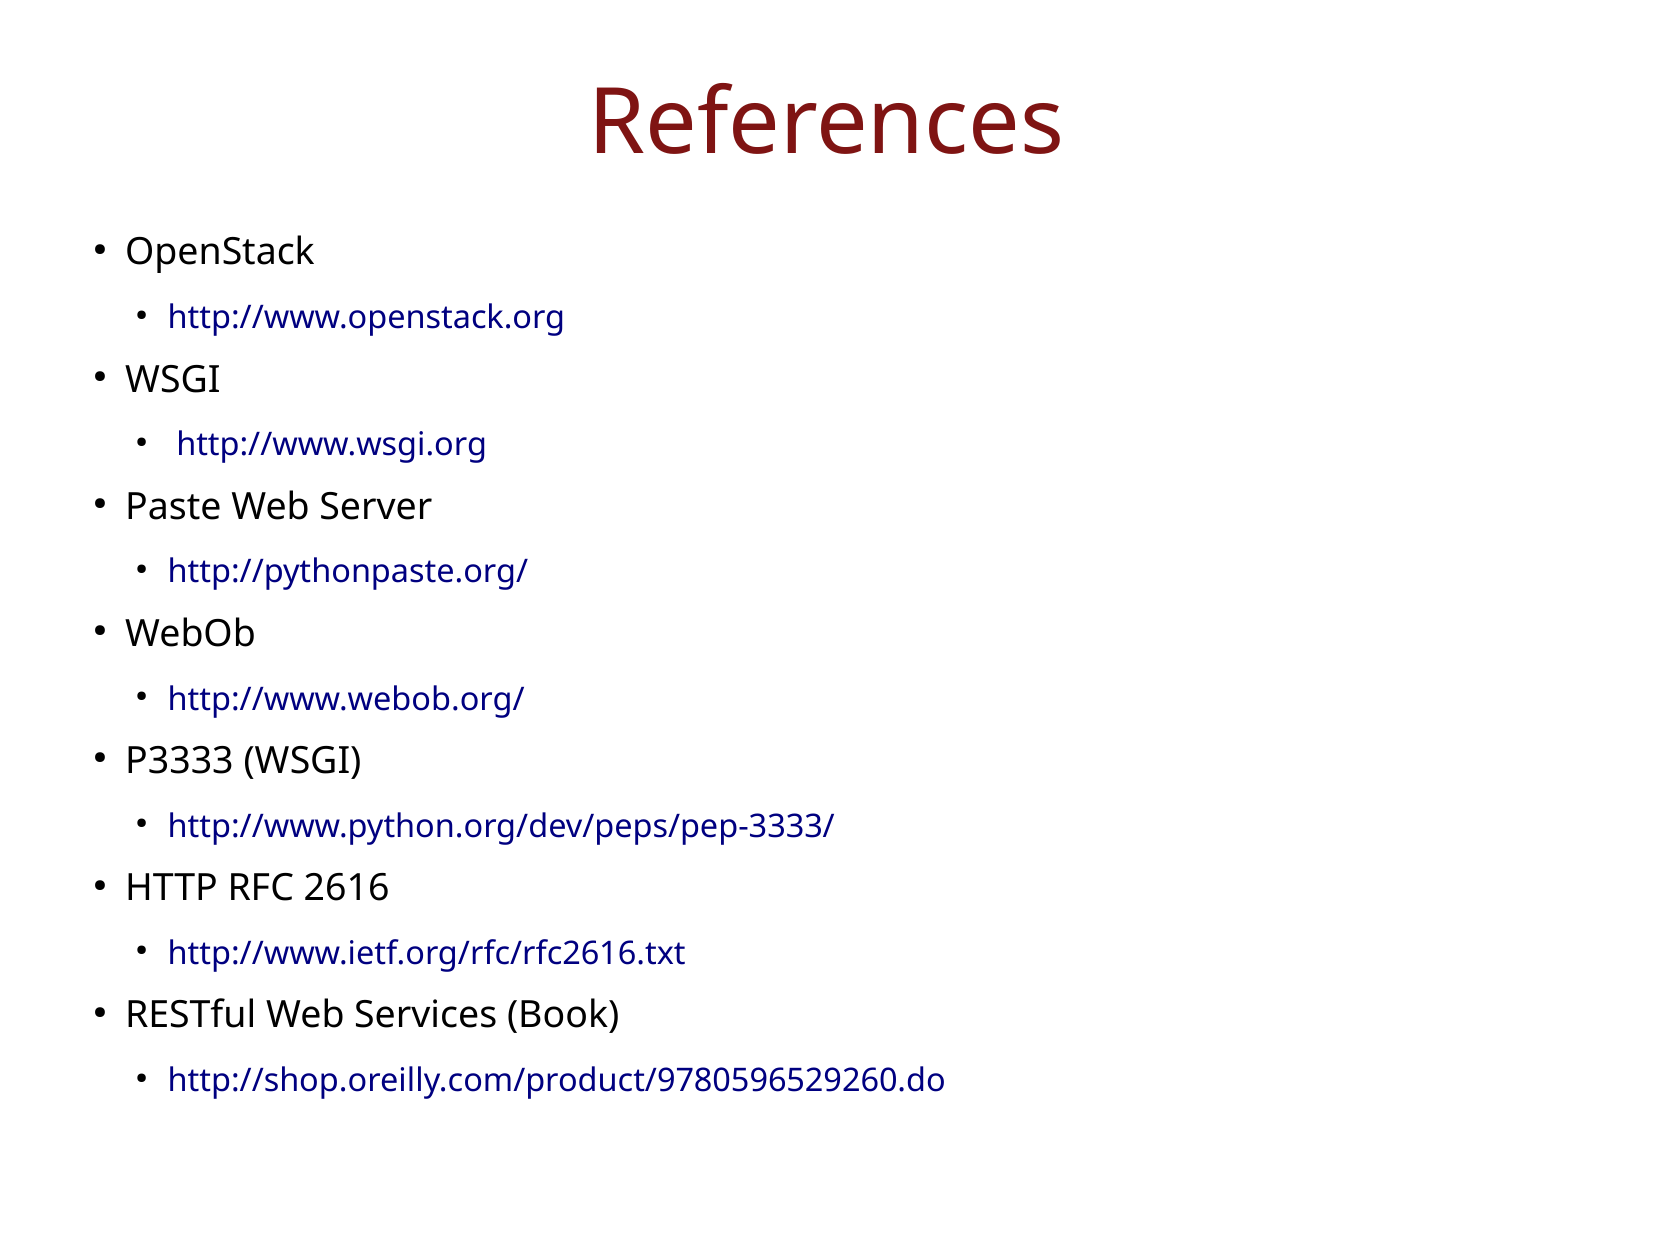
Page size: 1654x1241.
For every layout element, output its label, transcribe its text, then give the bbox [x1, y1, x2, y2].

title References [82, 56, 1571, 181]
list OpenStack http://www.openstack.org WSGI http://www.wsgi.org Paste Web Server http://pythonpaste.org/ WebOb http://www.webob.org/ P3333 (WSGI) http://www.python.org/dev/peps/pep-3333/ HTTP RFC 2616 http://www.ietf.org/rfc/rfc2616.txt RESTful Web Services (Book) http://shop.oreilly.com/product/9780596529260.do [82, 225, 1571, 1109]
